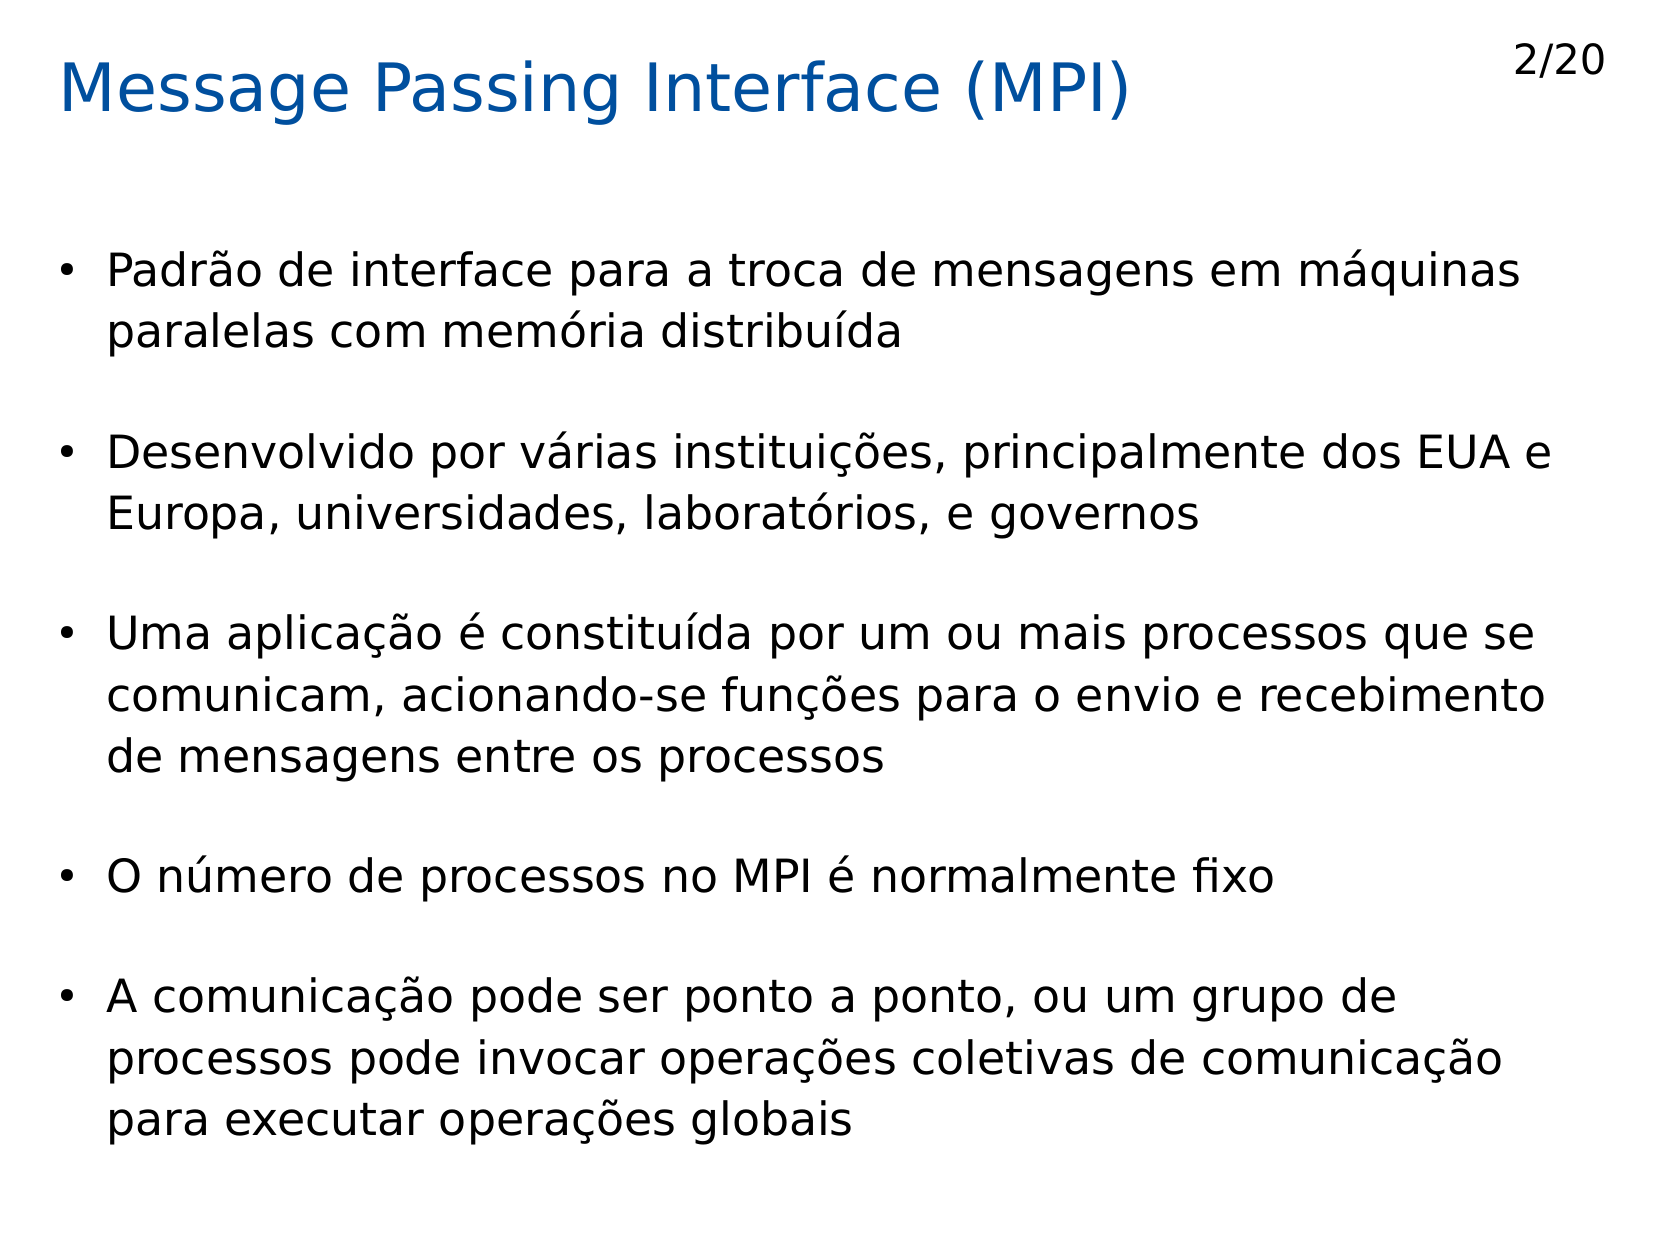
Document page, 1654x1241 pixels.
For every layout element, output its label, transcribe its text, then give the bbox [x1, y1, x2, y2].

title Message Passing Interface (MPI) [59, 29, 1506, 148]
list Padrão de interface para a troca de mensagens em máquinas paralelas com memória distribuída Desenvolvido por várias instituições, principalmente dos EUA e Europa, universidades, laboratórios, e governos Uma aplicação é constituída por um ou mais processos que se comunicam, acionando-se funções para o envio e recebimento de mensagens entre os processos O número de processos no MPI é normalmente fixo A comunicação pode ser ponto a ponto, ou um grupo de processos pode invocar operações coletivas de comunicação para executar operações globais [59, 236, 1595, 1211]
